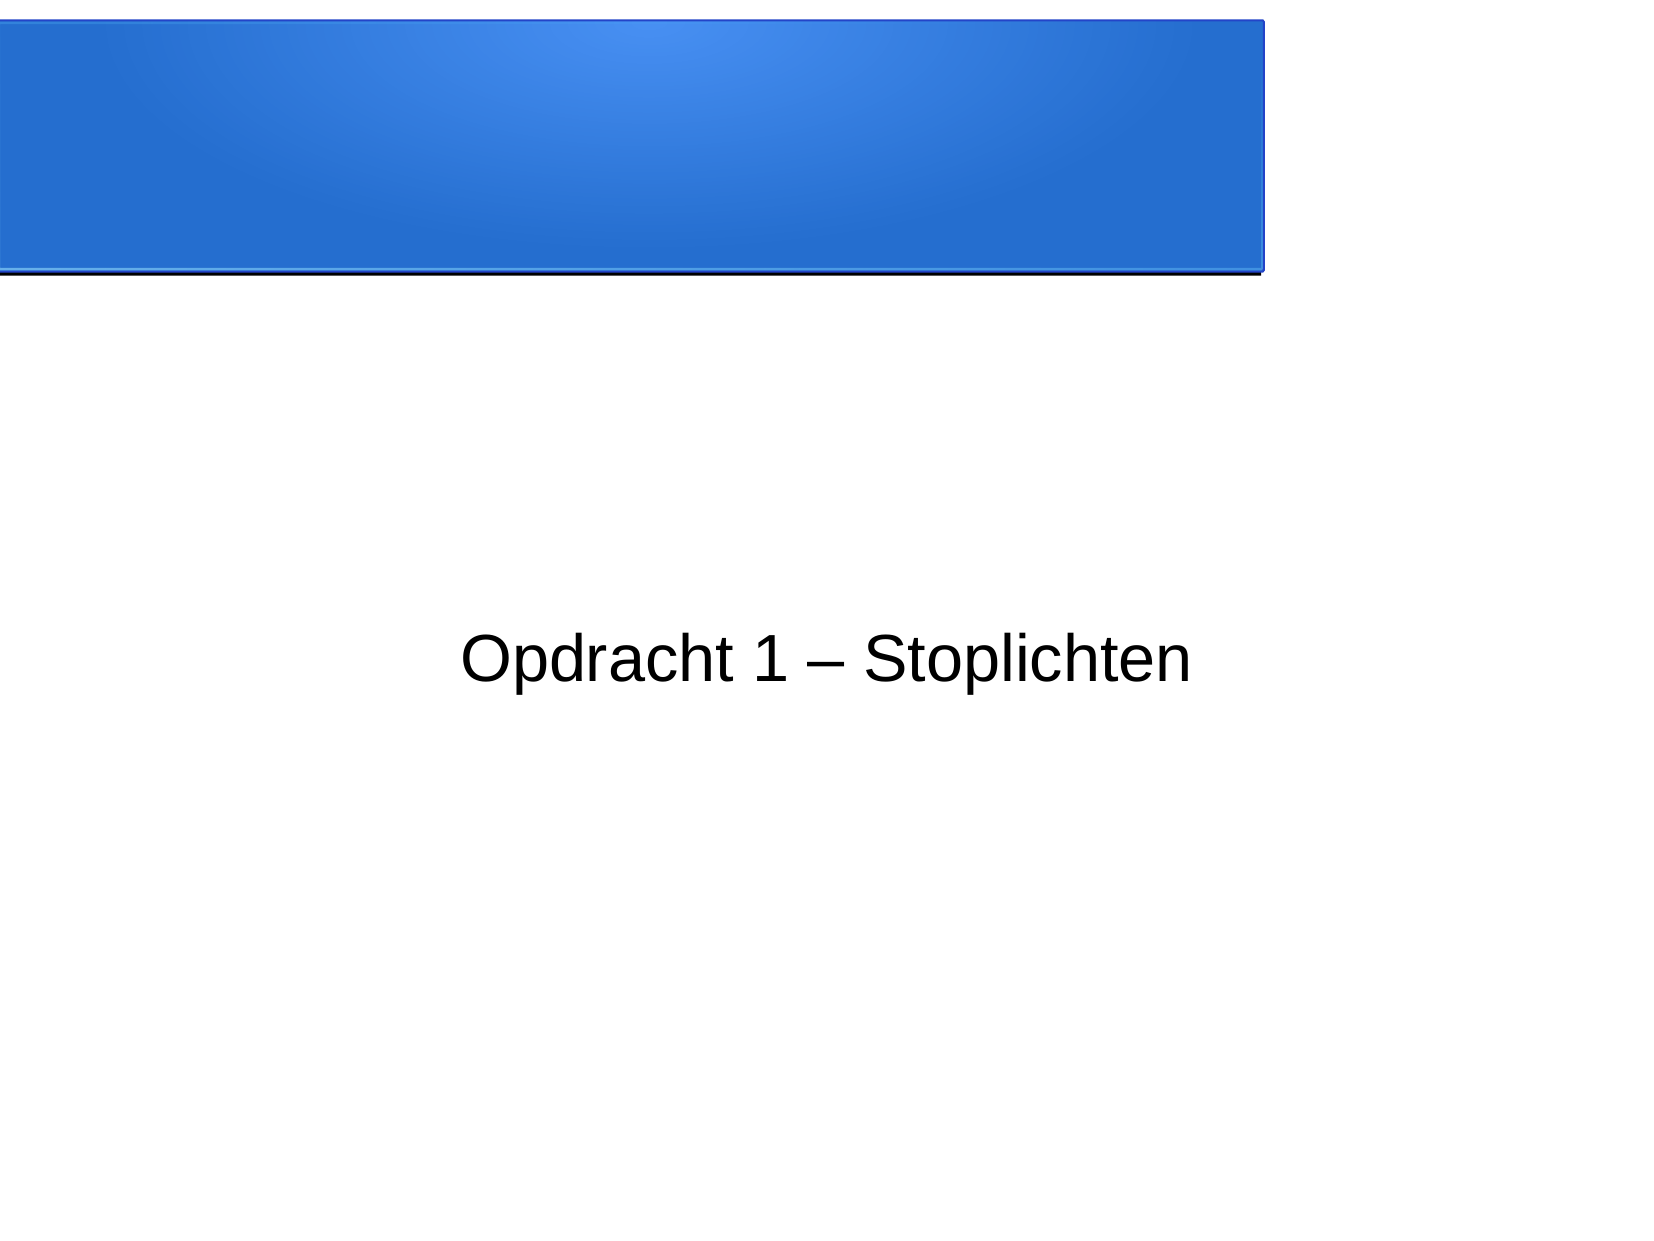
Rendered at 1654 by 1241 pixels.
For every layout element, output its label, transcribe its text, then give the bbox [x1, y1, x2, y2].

subtitle Opdracht 1 – Stoplichten [82, 299, 1571, 1019]
